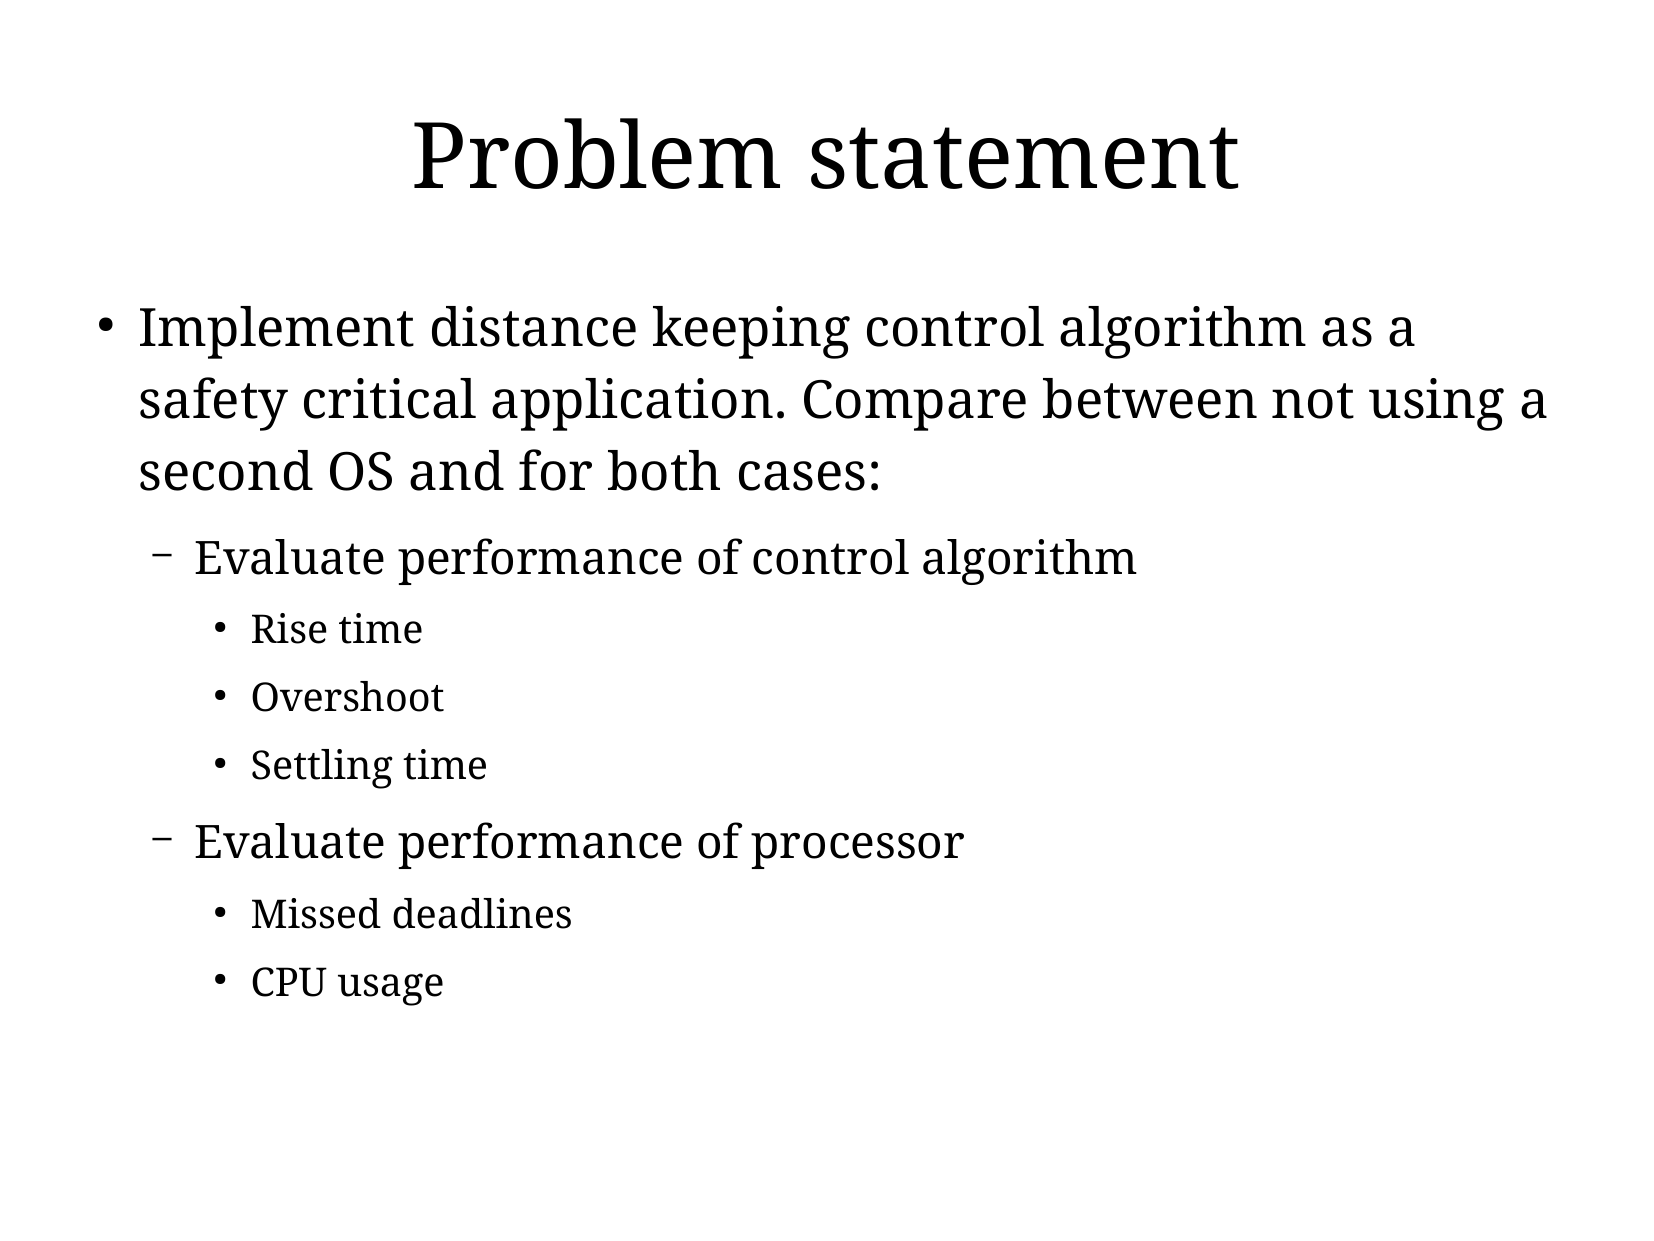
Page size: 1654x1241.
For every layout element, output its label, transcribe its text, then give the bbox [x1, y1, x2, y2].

title Problem statement [82, 49, 1571, 257]
list Implement distance keeping control algorithm as a safety critical application. Compare between not using a second OS and for both cases: Evaluate performance of control algorithm Rise time Overshoot Settling time Evaluate performance of processor Missed deadlines CPU usage [82, 290, 1571, 1010]
